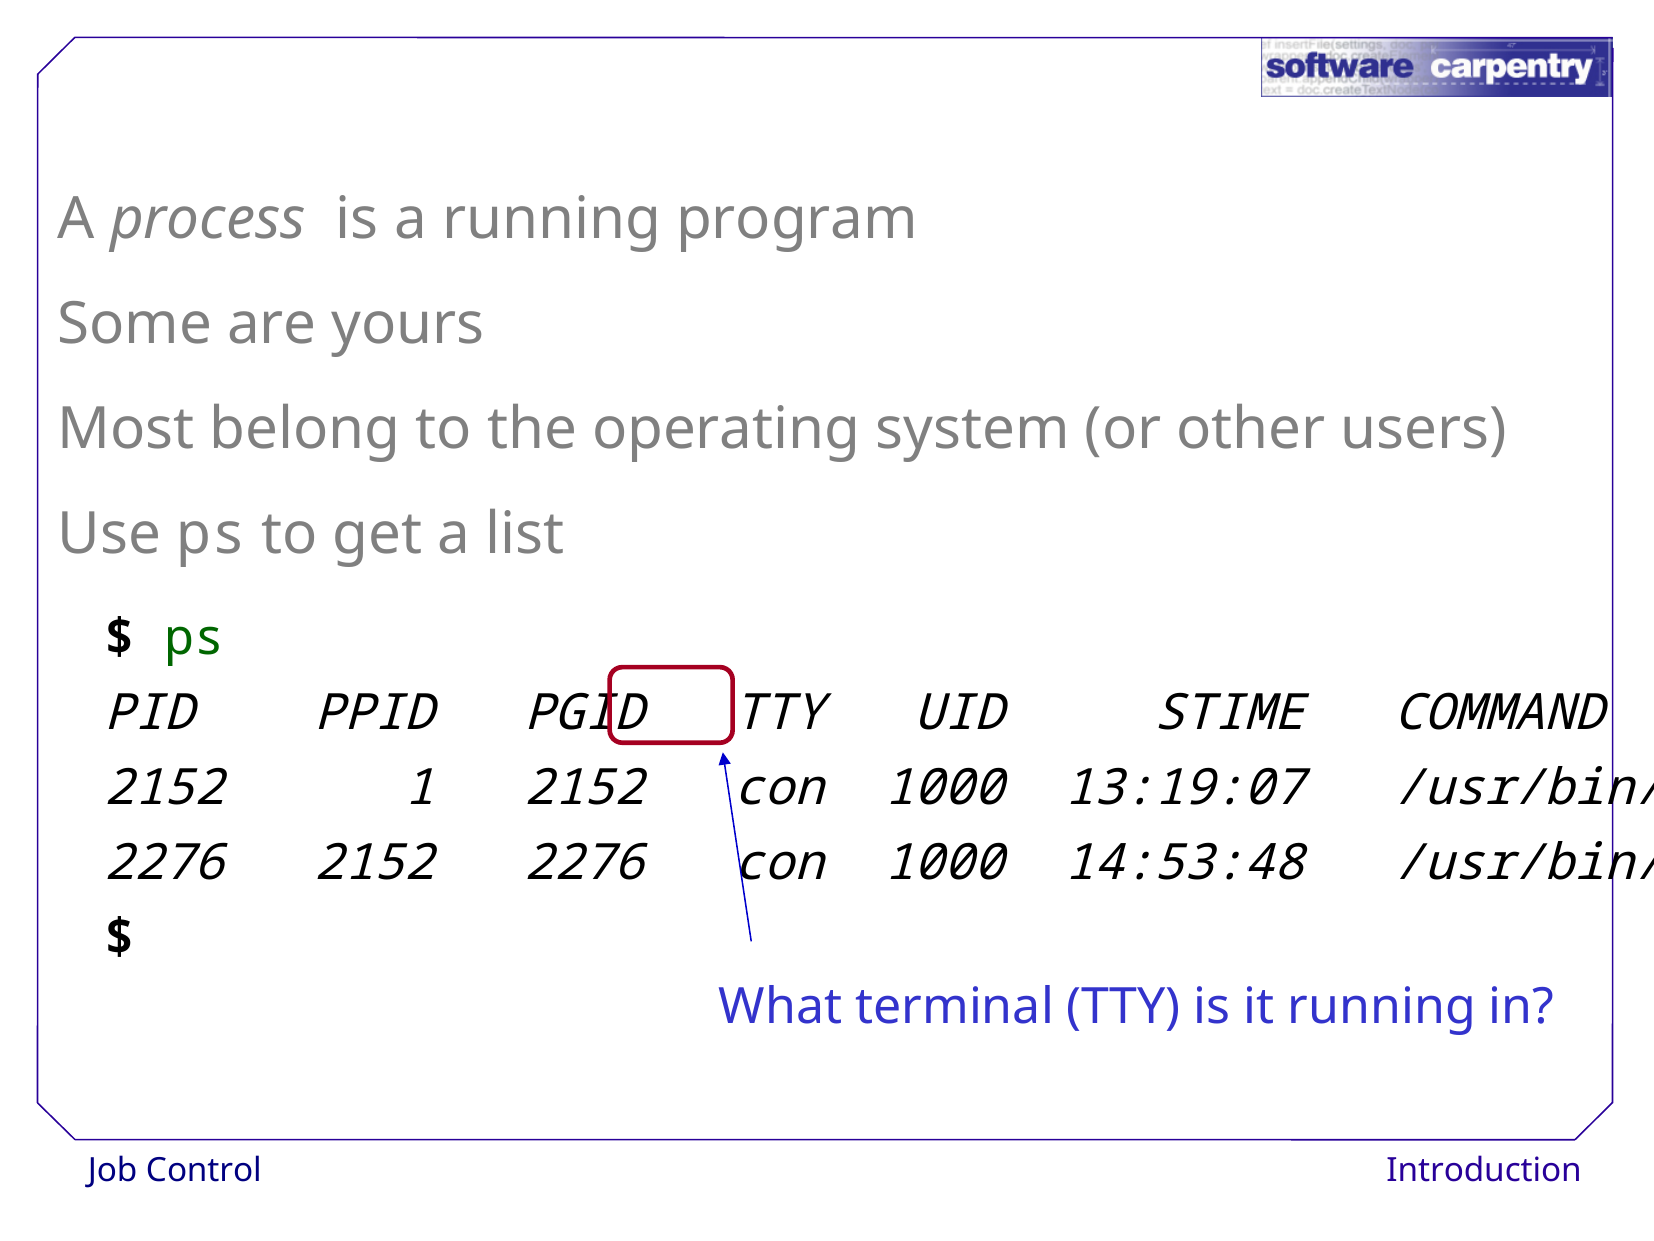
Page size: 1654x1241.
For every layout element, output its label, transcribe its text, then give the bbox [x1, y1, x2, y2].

text_box $ ps PID PPID PGID TTY UID STIME COMMAND 2152 1 2152 con 1000 13:19:07 /usr/bin/bash 2276 2152 2276 con 1000 14:53:48 /usr/bin/ps $ [89, 582, 1512, 980]
picture [1261, 39, 1613, 97]
text_box A process is a running program Some are yours Most belong to the operating system (or other users) Use ps to get a list [42, 137, 1654, 574]
text_box What terminal (TTY) is it running in? [704, 950, 1536, 1112]
